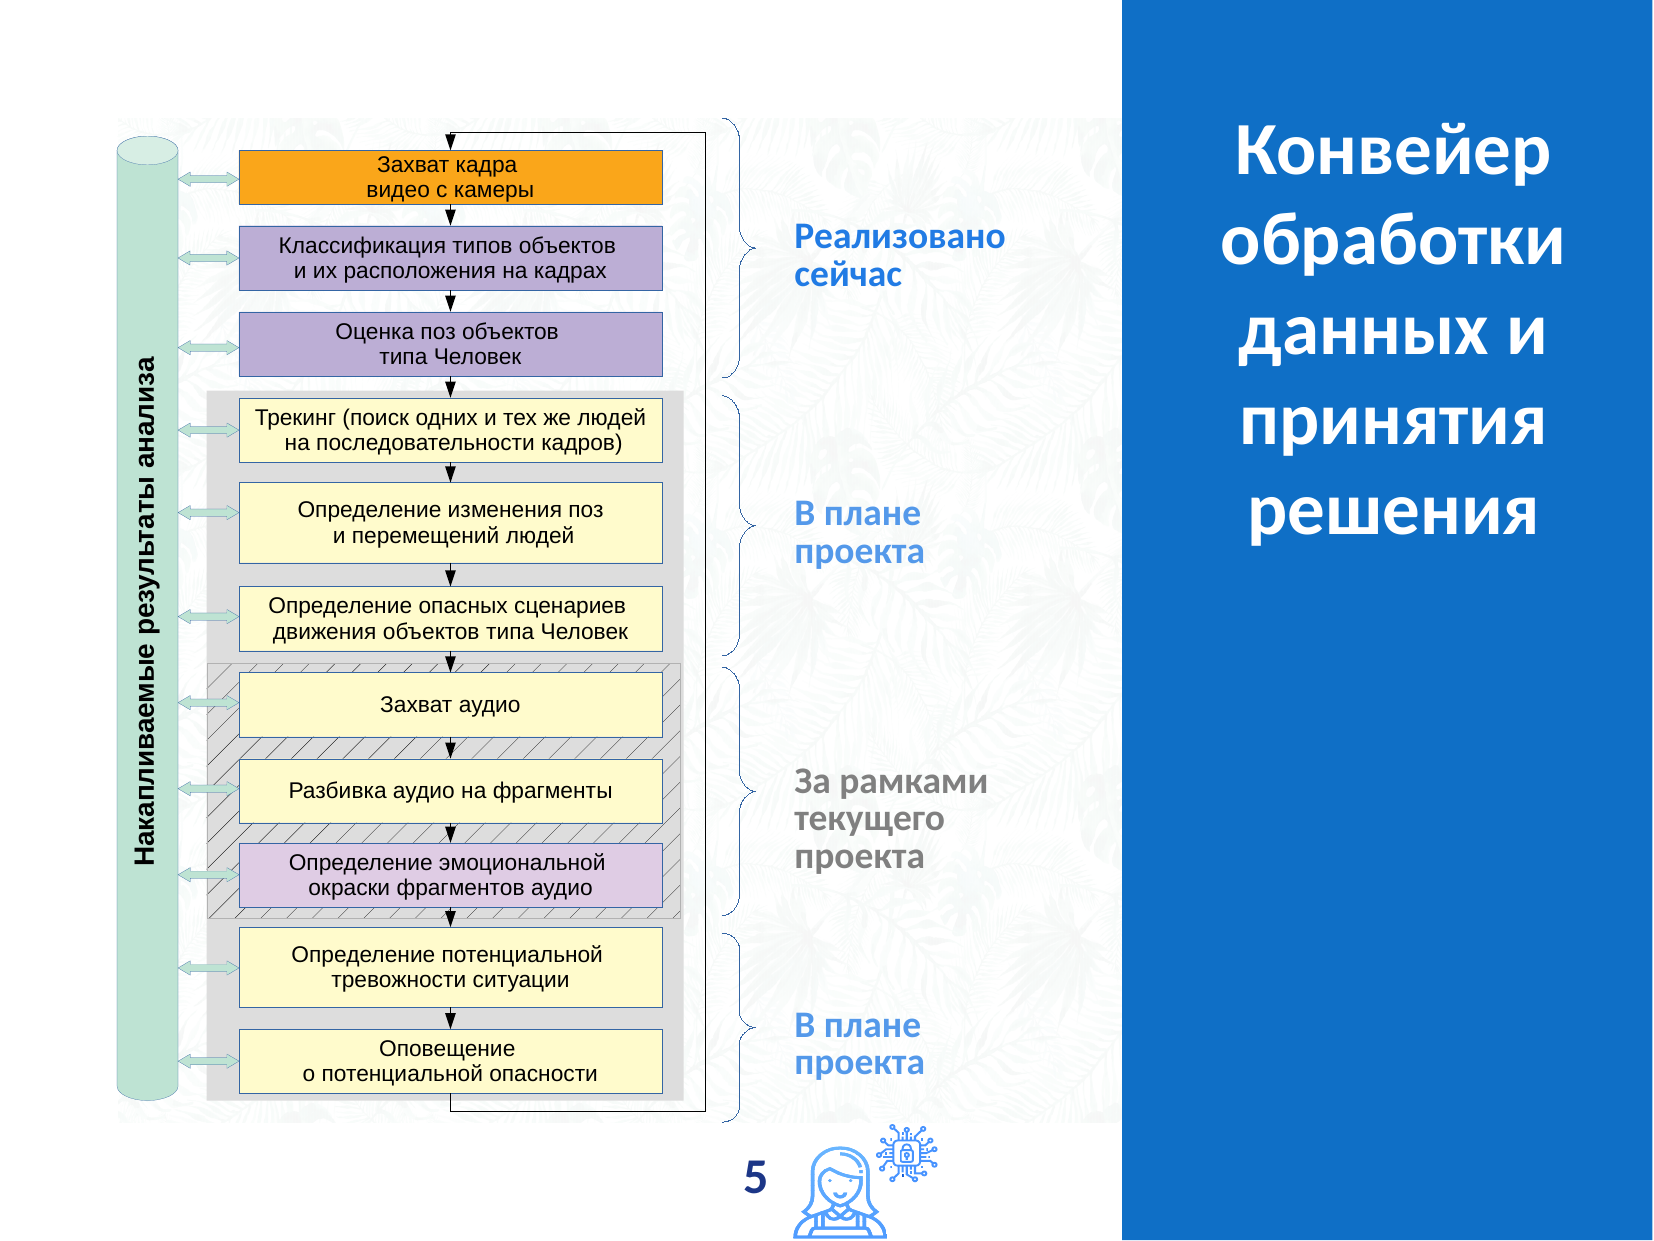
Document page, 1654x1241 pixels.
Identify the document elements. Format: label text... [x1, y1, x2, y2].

text_box 5 [696, 1122, 815, 1241]
text_box [1122, 0, 1653, 1241]
title Конвейер обработки данных и принятия решения [1145, 91, 1642, 1123]
picture [106, 118, 1122, 1241]
text_box В плане проекта [779, 1001, 1052, 1093]
text_box За рамками текущего проекта [779, 757, 1052, 886]
text_box Реализовано сейчас [779, 212, 1052, 303]
text_box В плане проекта [779, 490, 1052, 581]
